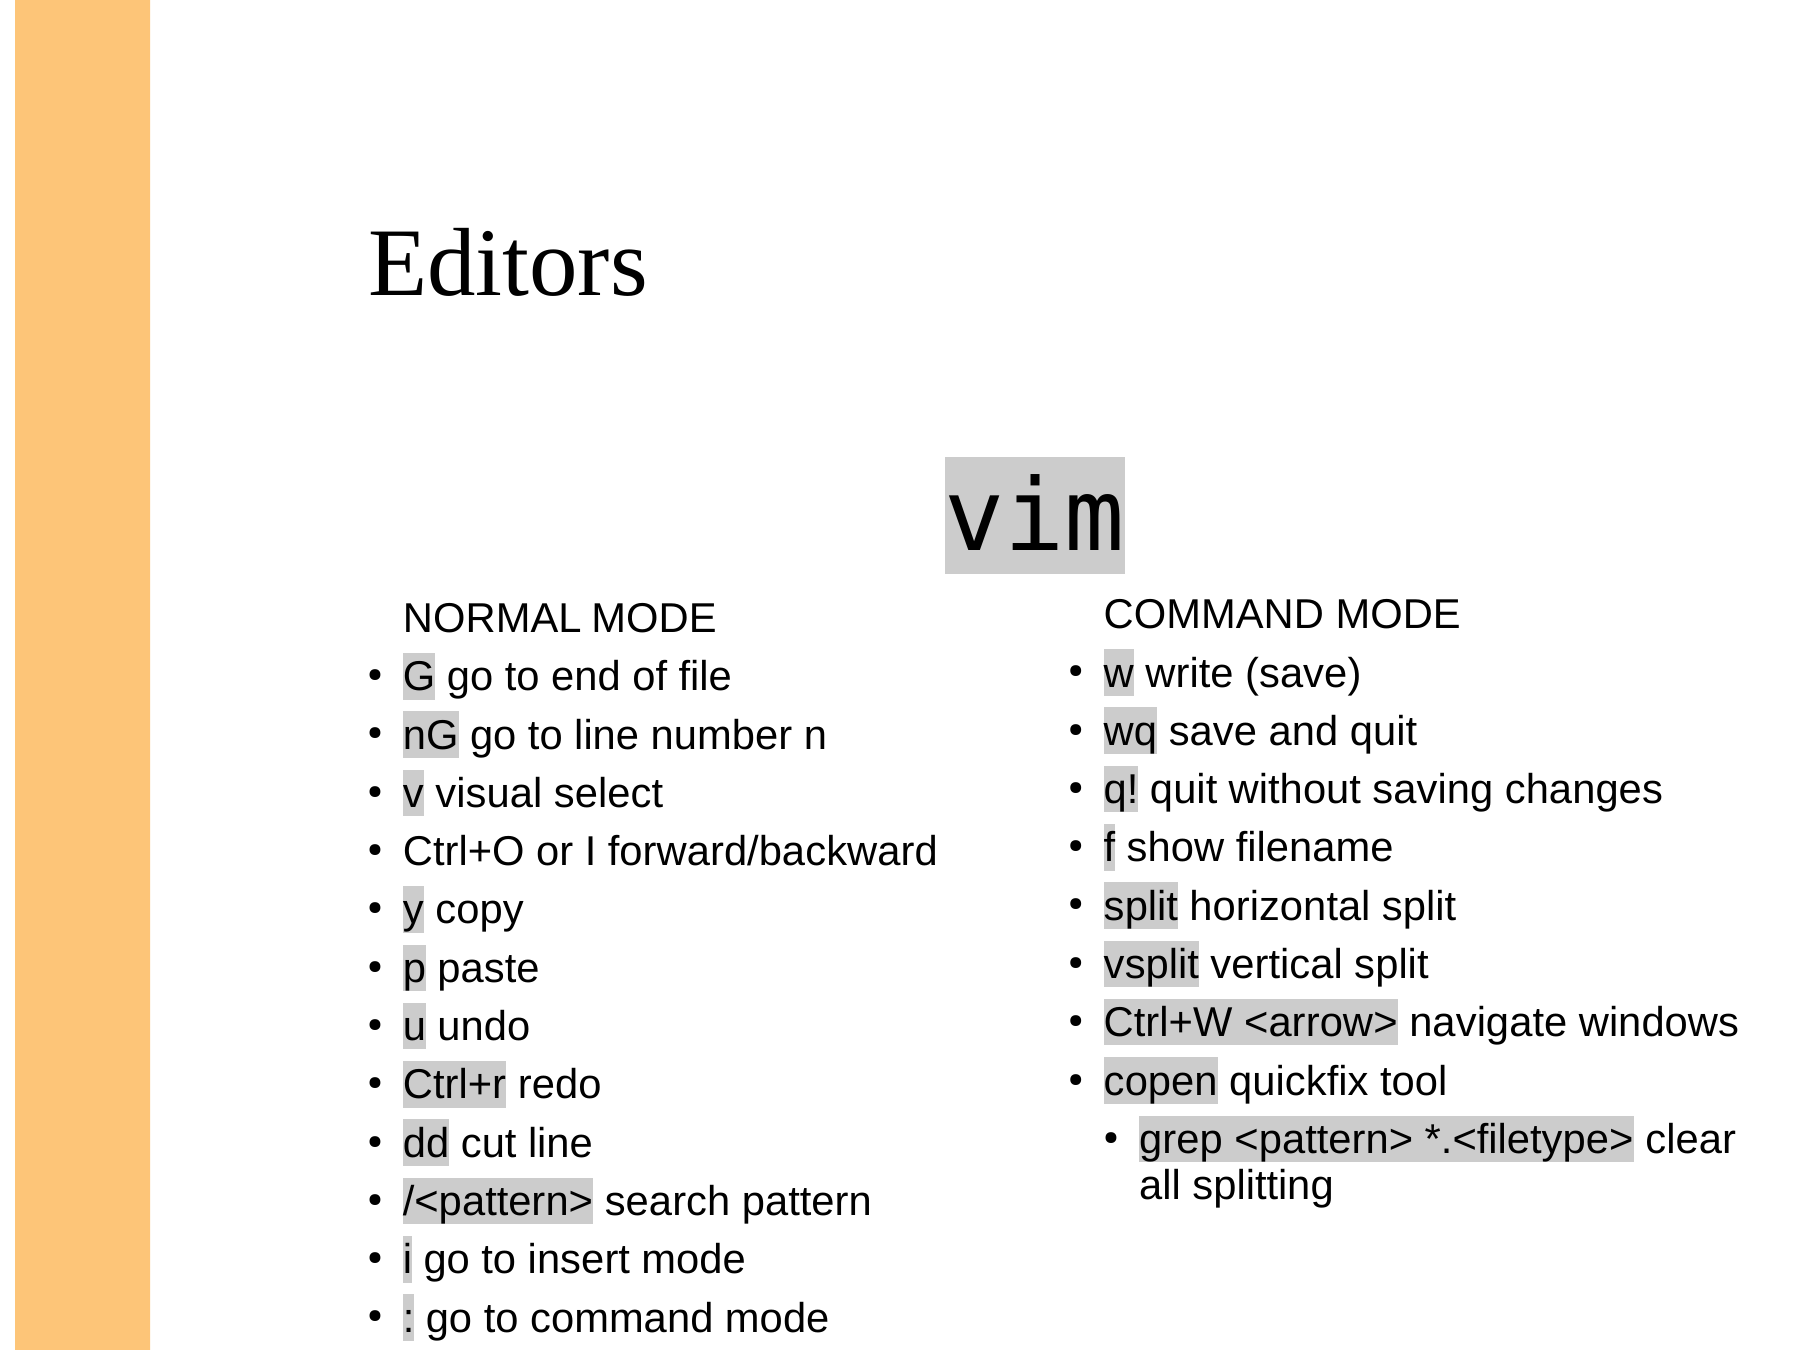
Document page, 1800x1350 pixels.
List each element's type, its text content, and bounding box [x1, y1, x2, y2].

text_box COMMAND MODE w write (save) wq save and quit q! quit without saving changes f show filename split horizontal split vsplit vertical split Ctrl+W <arrow> navigate windows copen quickfix tool grep <pattern> *.<filetype> clear all splitting [1053, 583, 1778, 1275]
subtitle Editors [368, 101, 1531, 424]
text_box NORMAL MODE G go to end of file nG go to line number n v visual select Ctrl+O or I forward/backward y copy p paste u undo Ctrl+r redo dd cut line /<pattern> search pattern i go to insert mode : go to command mode [352, 587, 983, 1349]
text_box vim [360, 449, 1711, 680]
